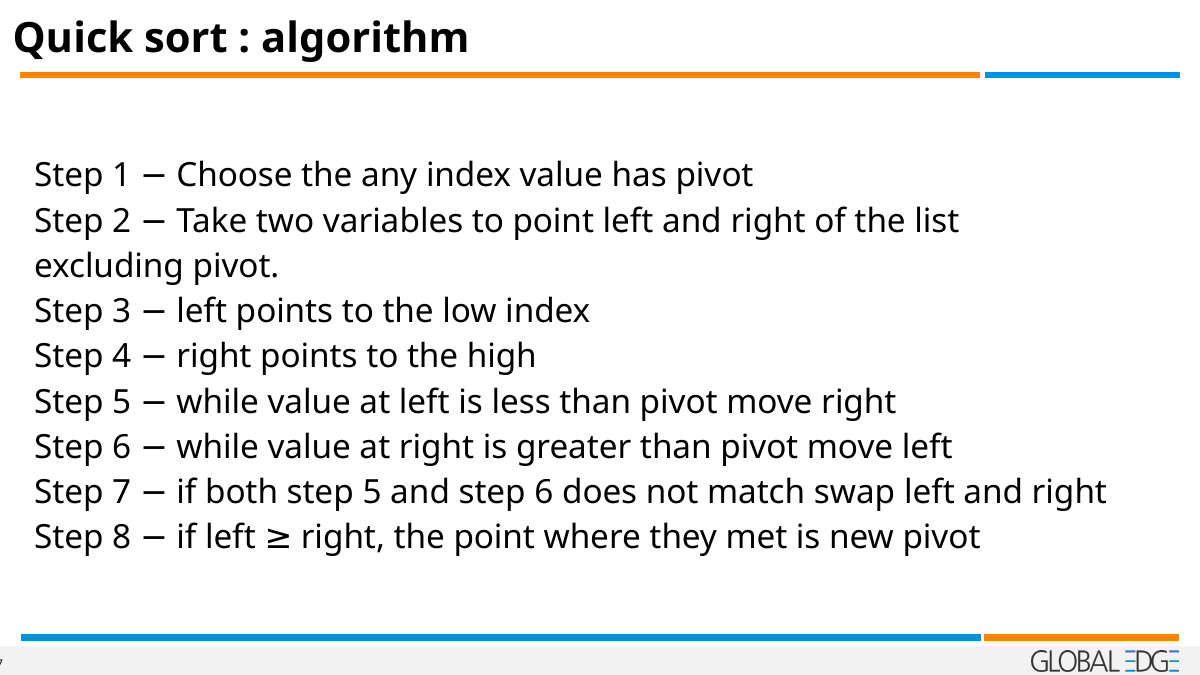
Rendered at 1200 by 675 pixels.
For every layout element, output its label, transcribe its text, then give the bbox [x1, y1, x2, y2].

text_box Step 1 − Choose the any index value has pivot Step 2 − Take two variables to point left and right of the list excluding pivot. Step 3 − left points to the low index Step 4 − right points to the high Step 5 − while value at left is less than pivot move right Step 6 − while value at right is greater than pivot move left Step 7 − if both step 5 and step 6 does not match swap left and right Step 8 − if left ≥ right, the point where they met is new pivot [19, 144, 1186, 549]
picture [1031, 650, 1179, 672]
title Quick sort : algorithm [12, 9, 1088, 63]
